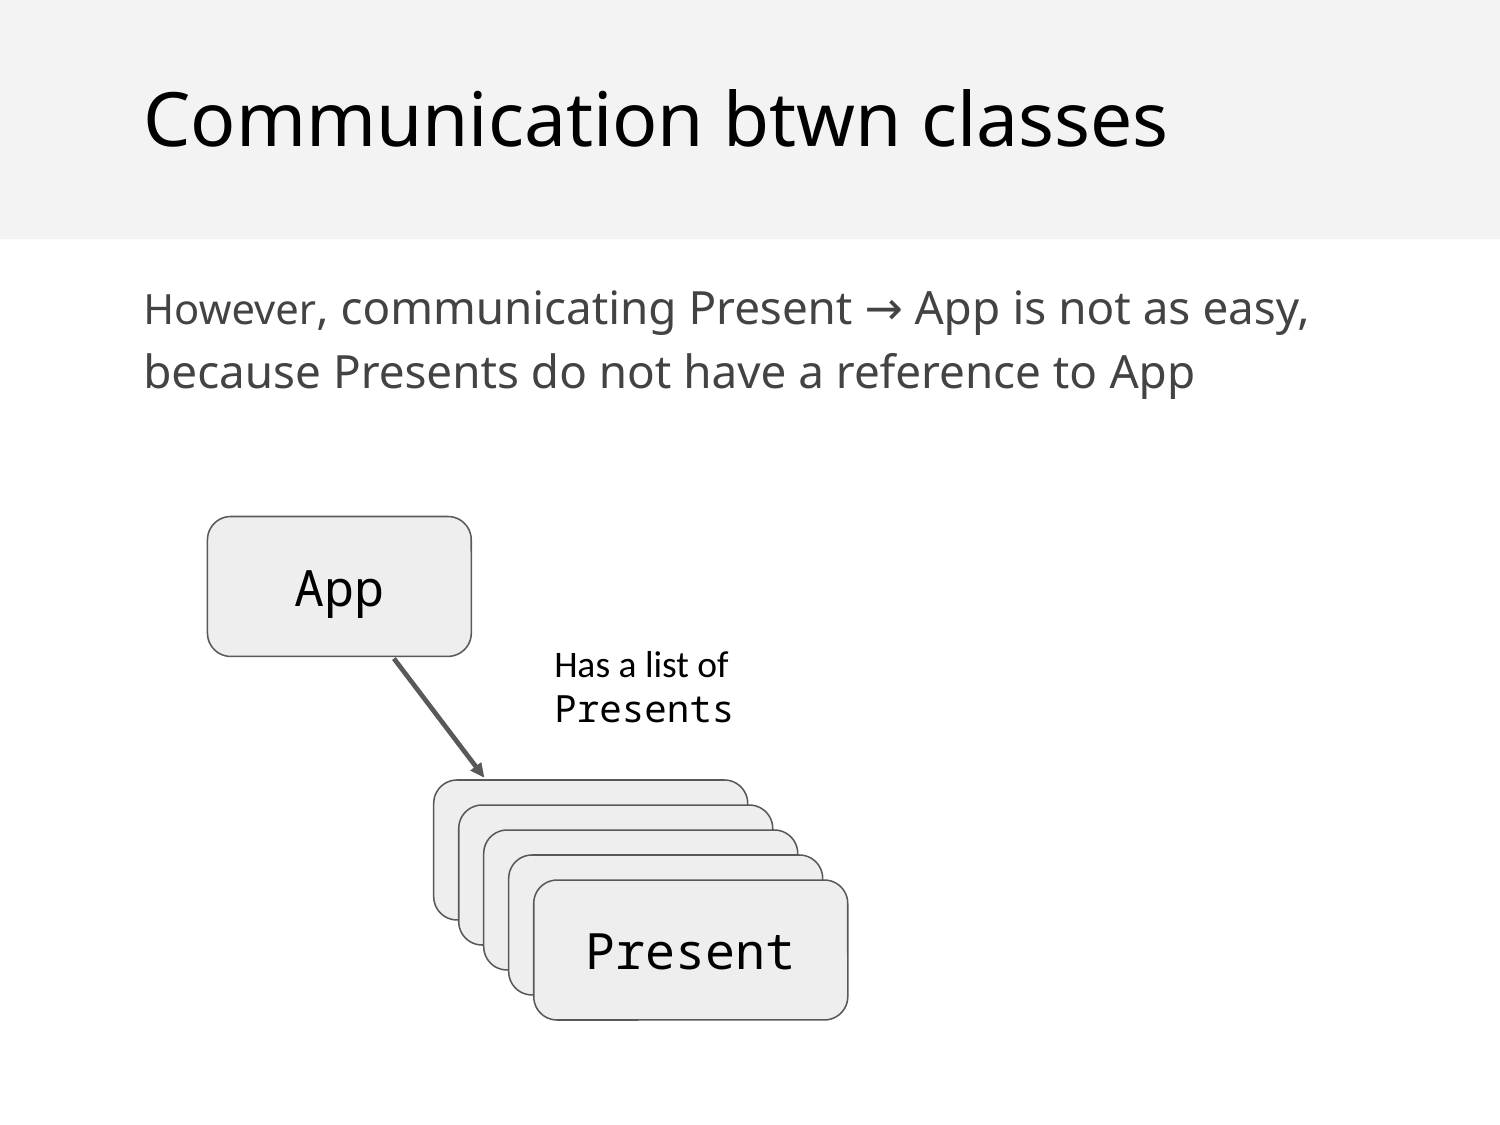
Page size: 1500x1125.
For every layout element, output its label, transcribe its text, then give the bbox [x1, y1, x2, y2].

text_box Has a list of Presents [539, 624, 886, 756]
text_box Present [483, 830, 798, 970]
text_box App [207, 516, 472, 657]
text_box Present [458, 805, 773, 946]
title Communication btwn classes [128, 56, 1372, 183]
list However, communicating Present → App is not as easy, because Presents do not have a reference to App [128, 255, 1372, 513]
text_box Present [533, 880, 848, 1021]
text_box Present [433, 780, 748, 920]
text_box Present [508, 855, 823, 995]
